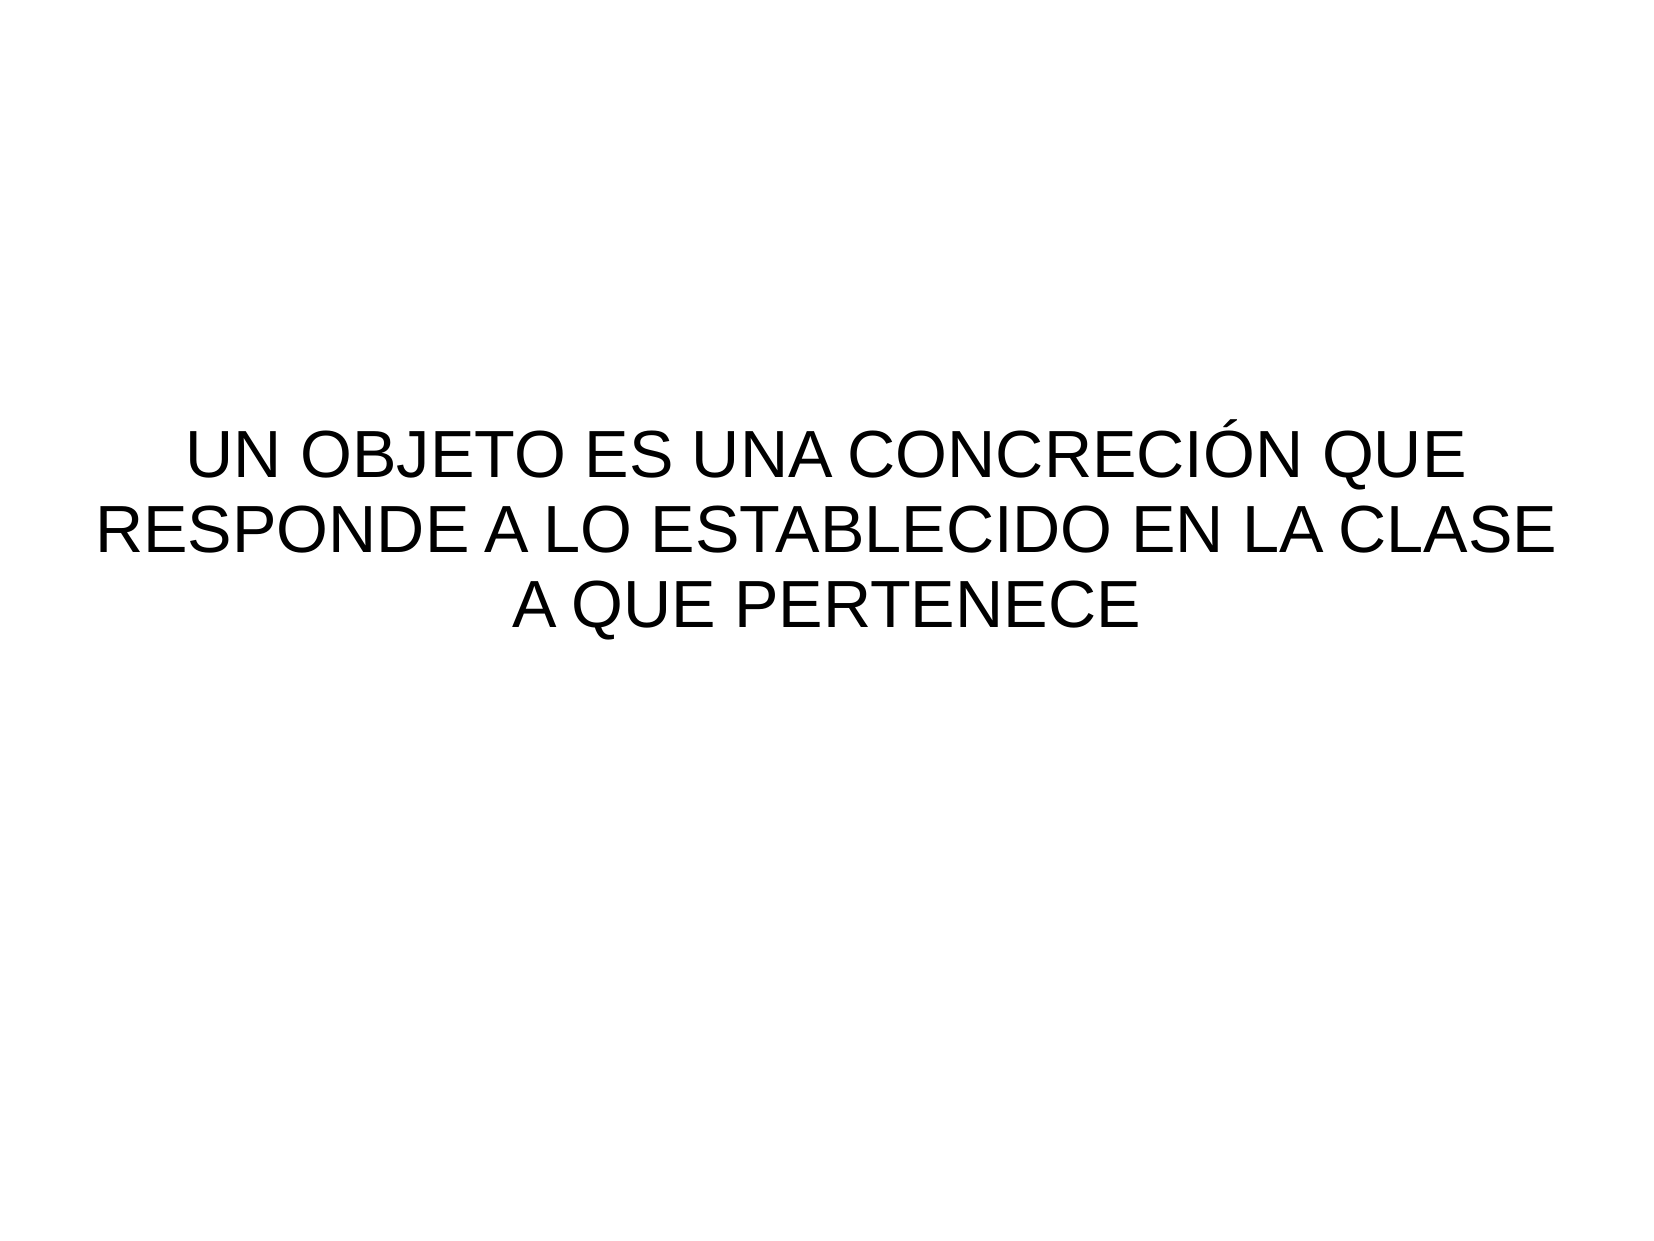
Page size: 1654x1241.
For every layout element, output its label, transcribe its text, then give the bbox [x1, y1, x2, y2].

subtitle UN OBJETO ES UNA CONCRECIÓN QUE RESPONDE A LO ESTABLECIDO EN LA CLASE A QUE PERTENECE [82, 49, 1571, 1010]
